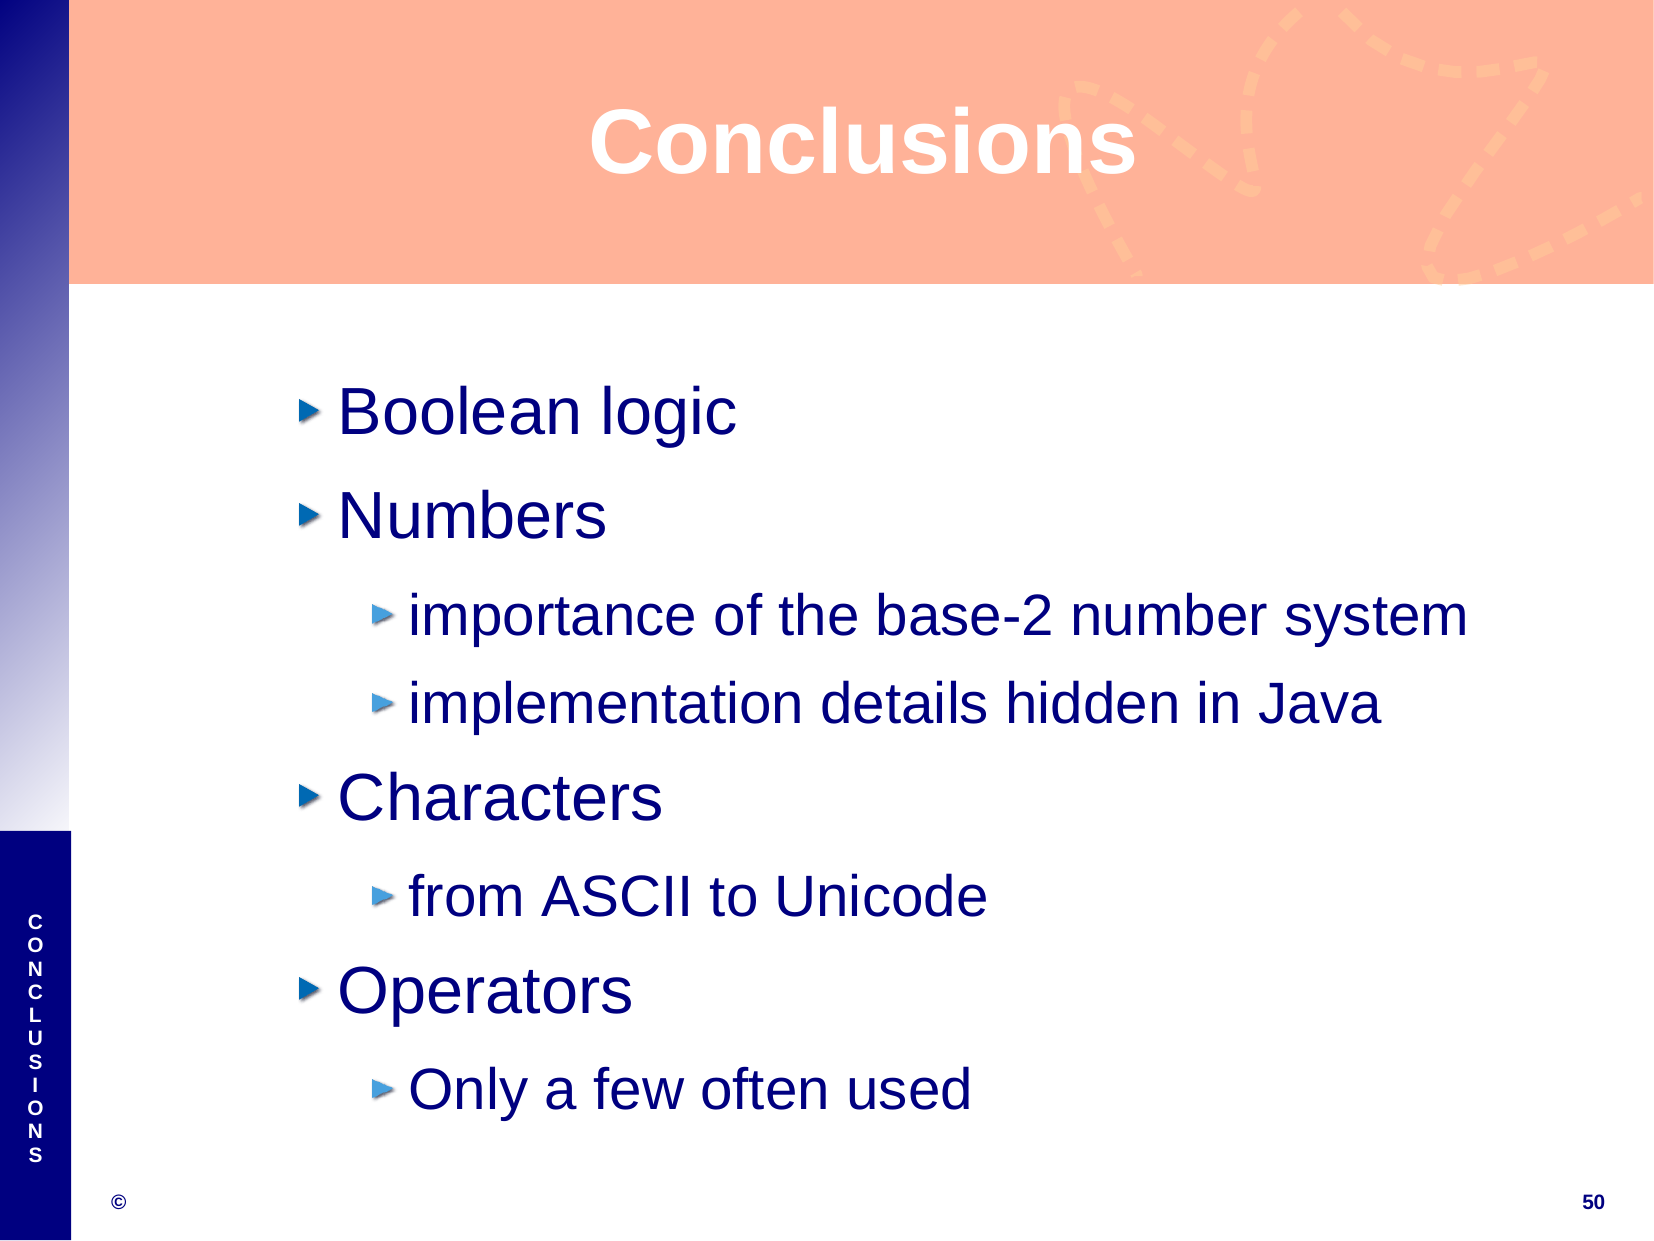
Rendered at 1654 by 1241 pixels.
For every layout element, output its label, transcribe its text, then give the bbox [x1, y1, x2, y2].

text_box C O N C L U S I O N S [0, 830, 71, 1241]
list Boolean logic Numbers importance of the base-2 number system implementation details hidden in Java Characters from ASCII to Unicode Operators Only a few often used [266, 374, 1496, 1158]
title Conclusions [111, 37, 1617, 246]
